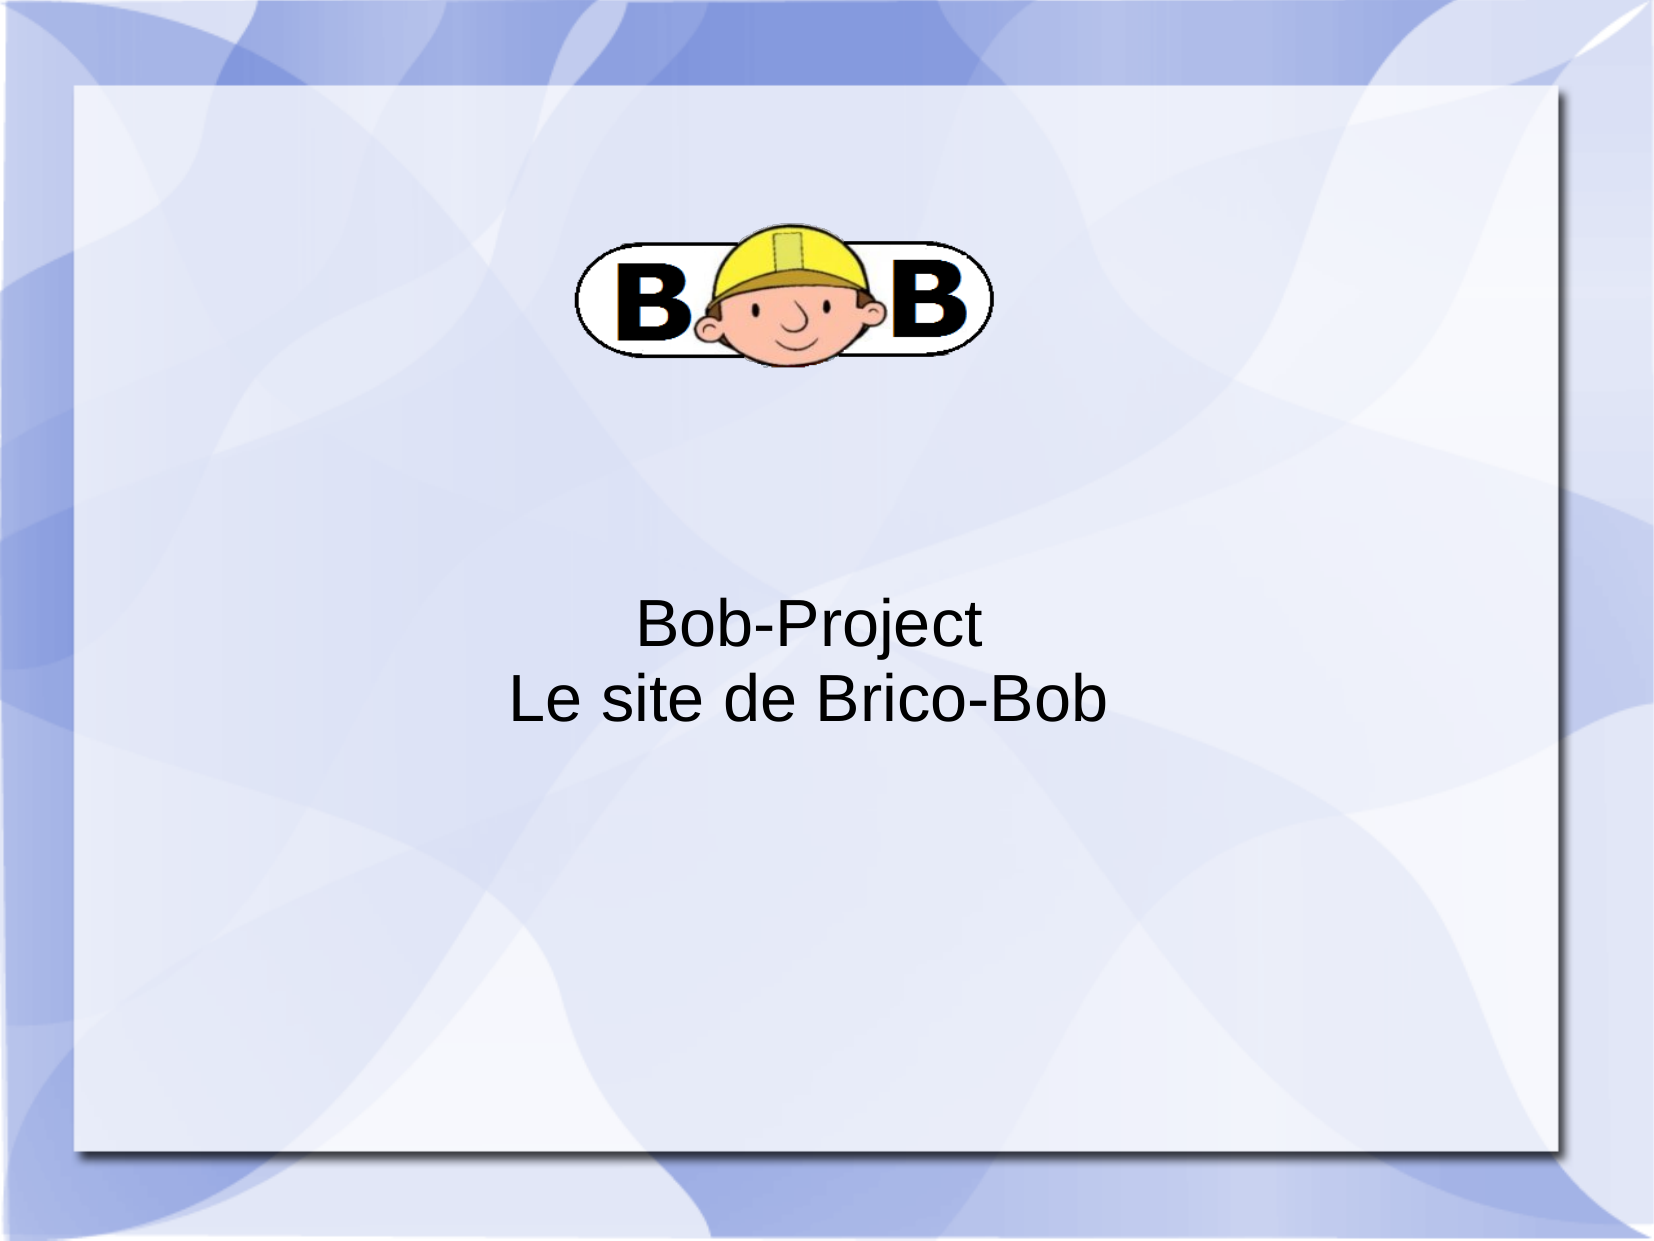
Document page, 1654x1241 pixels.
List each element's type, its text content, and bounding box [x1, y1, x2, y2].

subtitle Bob-Project Le site de Brico-Bob [82, 90, 1536, 1231]
picture [0, 0, 1654, 1241]
